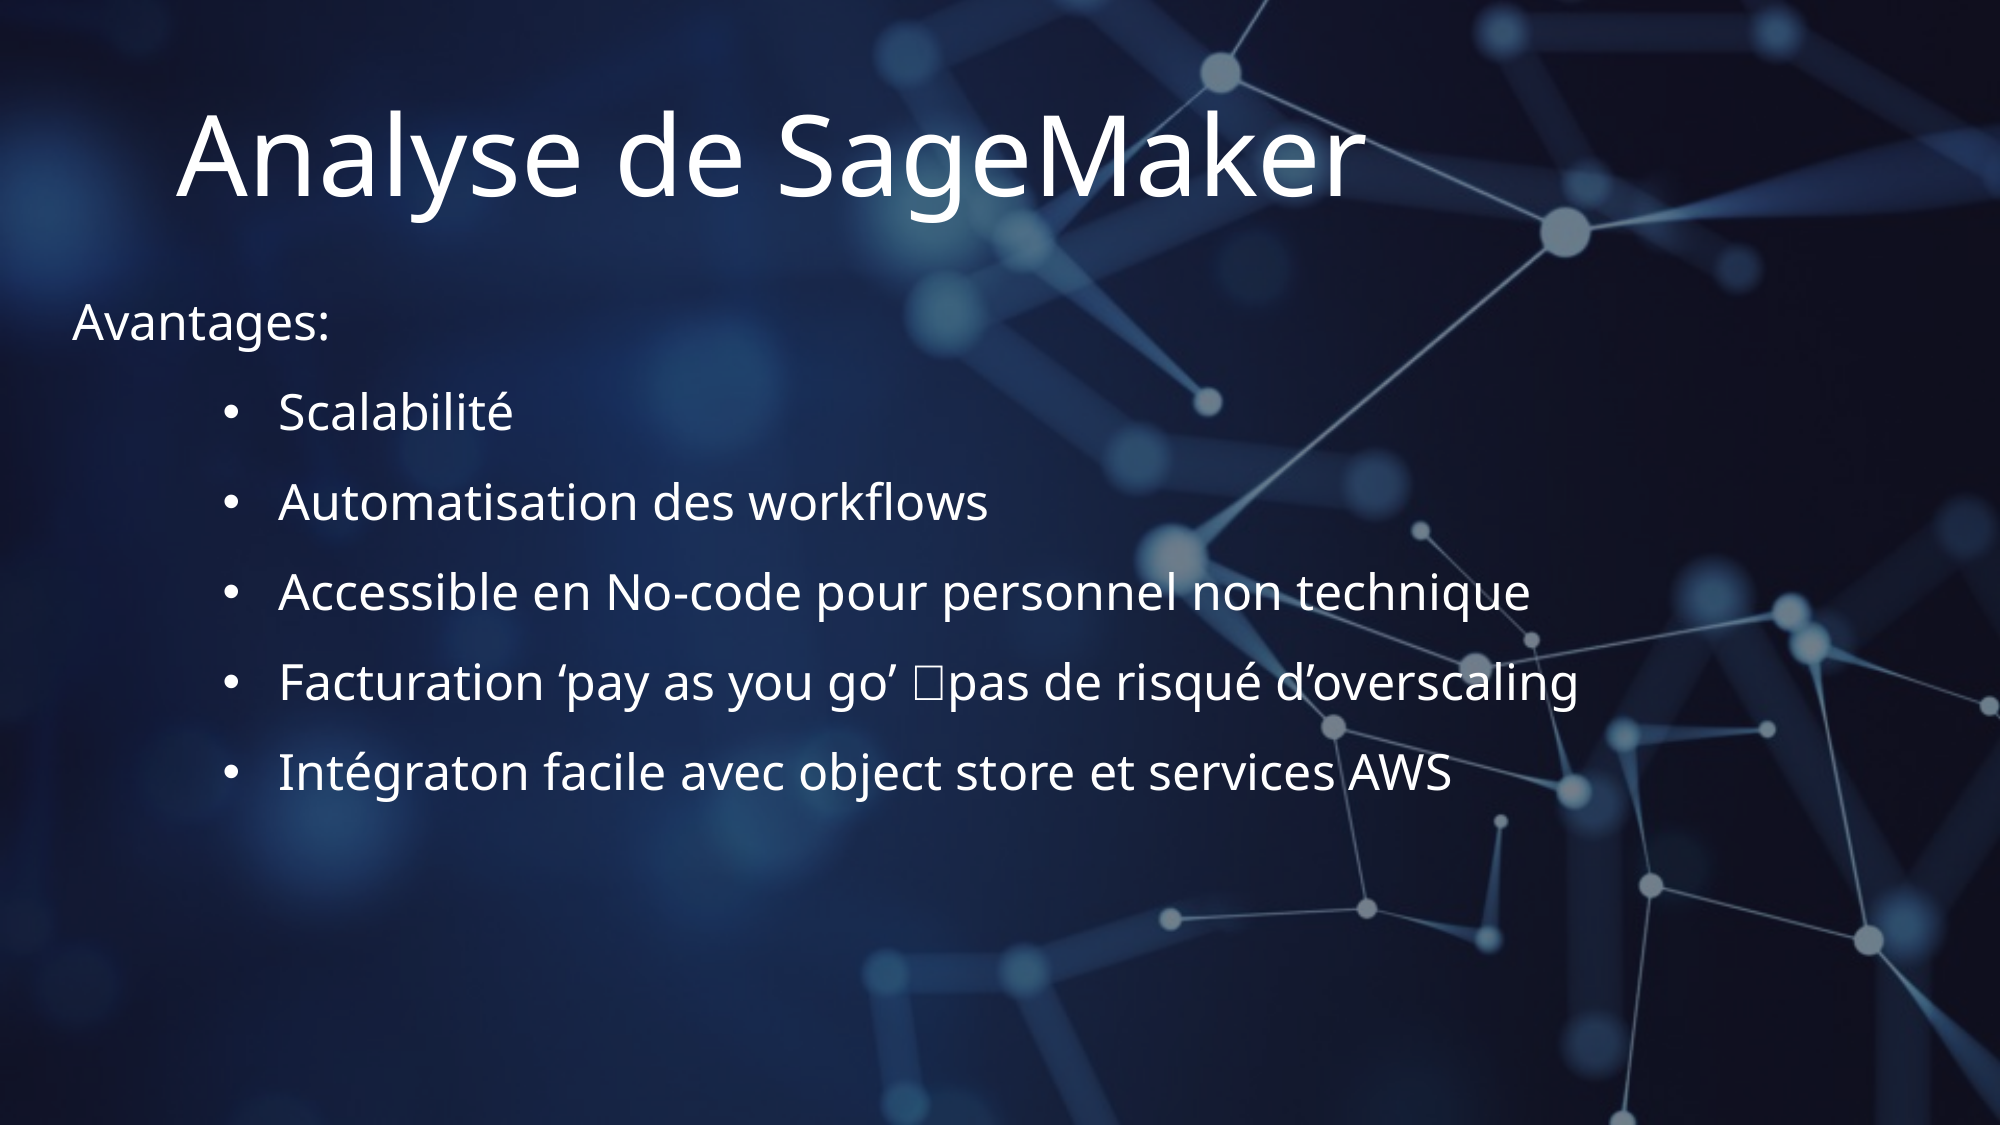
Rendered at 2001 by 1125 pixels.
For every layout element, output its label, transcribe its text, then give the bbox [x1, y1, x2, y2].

text_box Avantages: Scalabilité Automatisation des workflows Accessible en No-code pour personnel non technique Facturation ‘pay as you go’ pas de risqué d’overscaling Intégraton facile avec object store et services AWS [57, 253, 1919, 804]
title Analyse de SageMaker [23, 32, 1524, 222]
picture [0, 0, 2000, 1125]
